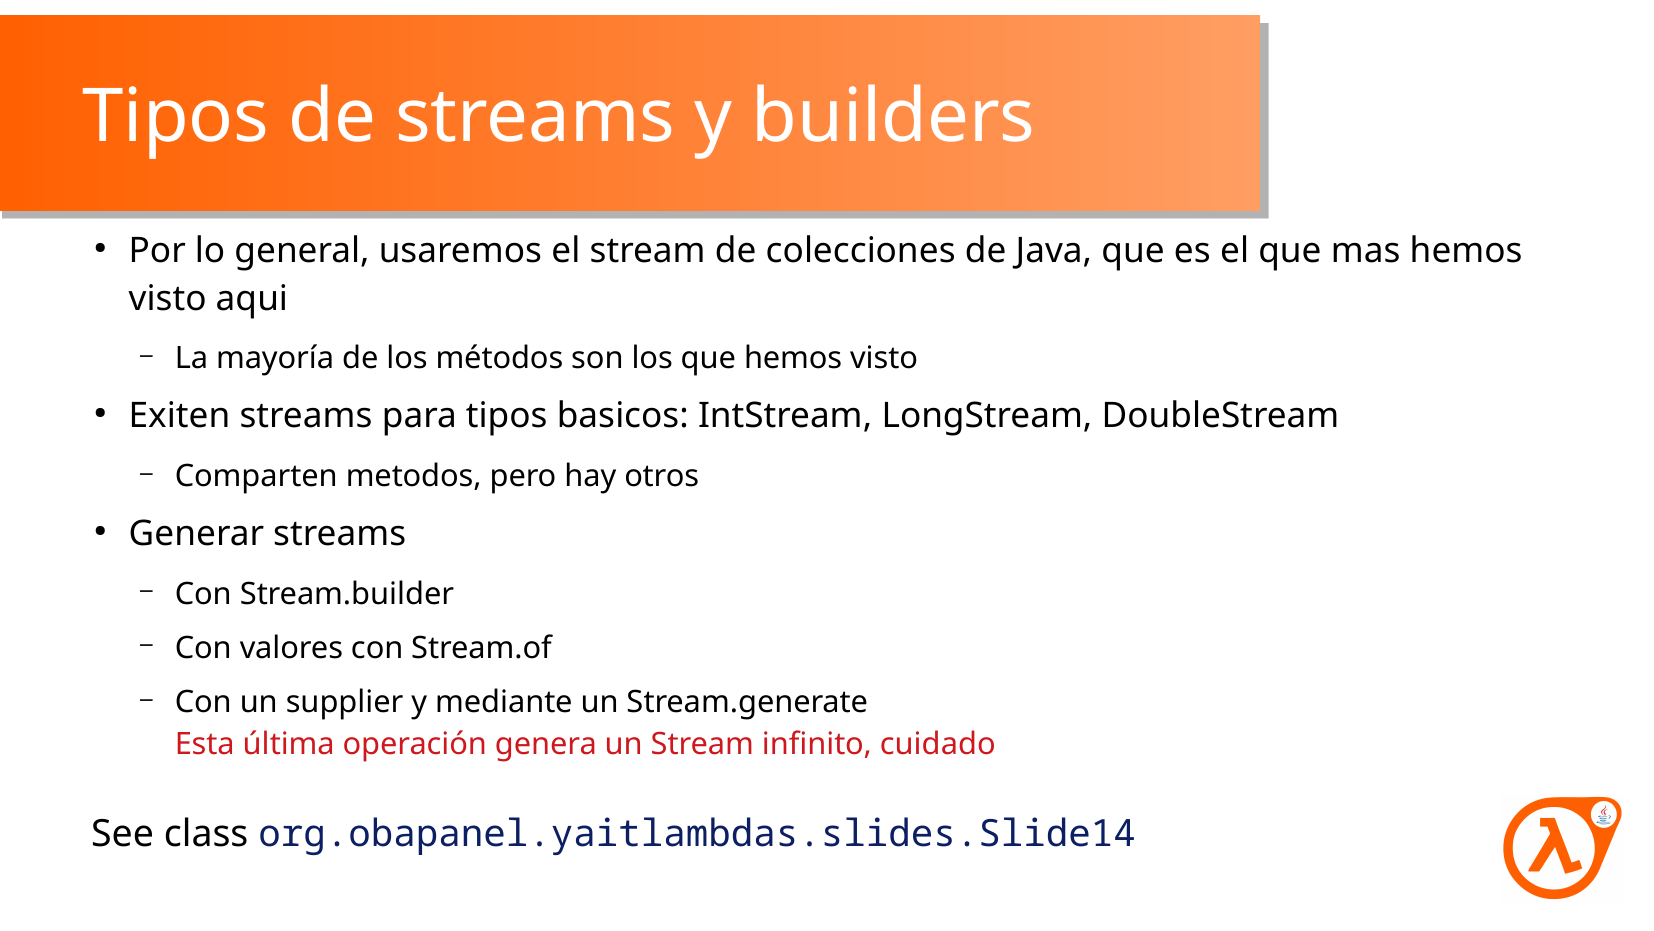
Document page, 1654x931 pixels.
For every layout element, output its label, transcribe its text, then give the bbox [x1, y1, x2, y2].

title Tipos de streams y builders [82, 35, 1235, 189]
picture [1500, 794, 1625, 903]
text_box See class org.obapanel.yaitlambdas.slides.Slide14 [76, 798, 1129, 856]
list Por lo general, usaremos el stream de colecciones de Java, que es el que mas hemos visto aqui La mayoría de los métodos son los que hemos visto Exiten streams para tipos basicos: IntStream, LongStream, DoubleStream Comparten metodos, pero hay otros Generar streams Con Stream.builder Con valores con Stream.of Con un supplier y mediante un Stream.generate Esta última operación genera un Stream infinito, cuidado [82, 224, 1571, 764]
